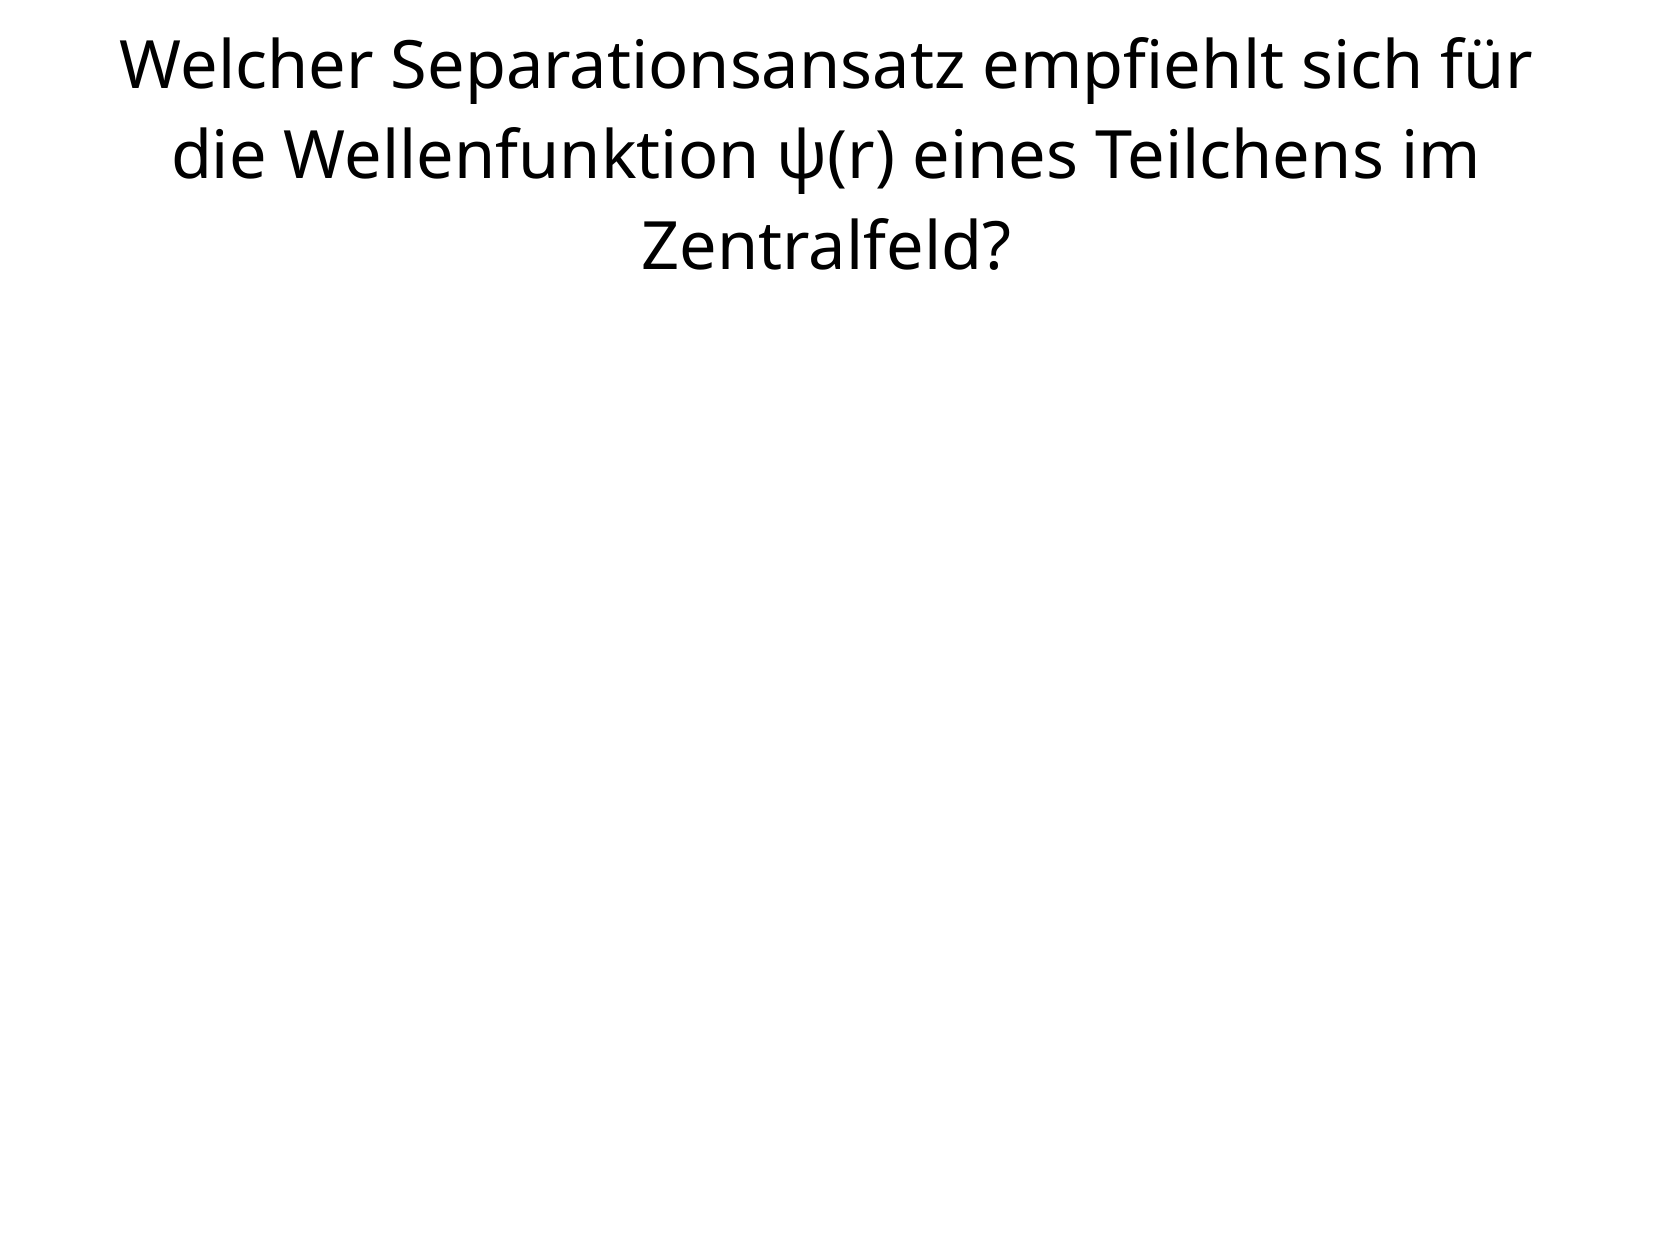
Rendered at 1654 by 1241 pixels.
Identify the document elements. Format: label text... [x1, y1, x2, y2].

title Welcher Separationsansatz empfiehlt sich für die Wellenfunktion ψ(r) eines Teilchens im Zentralfeld? [82, 49, 1571, 257]
